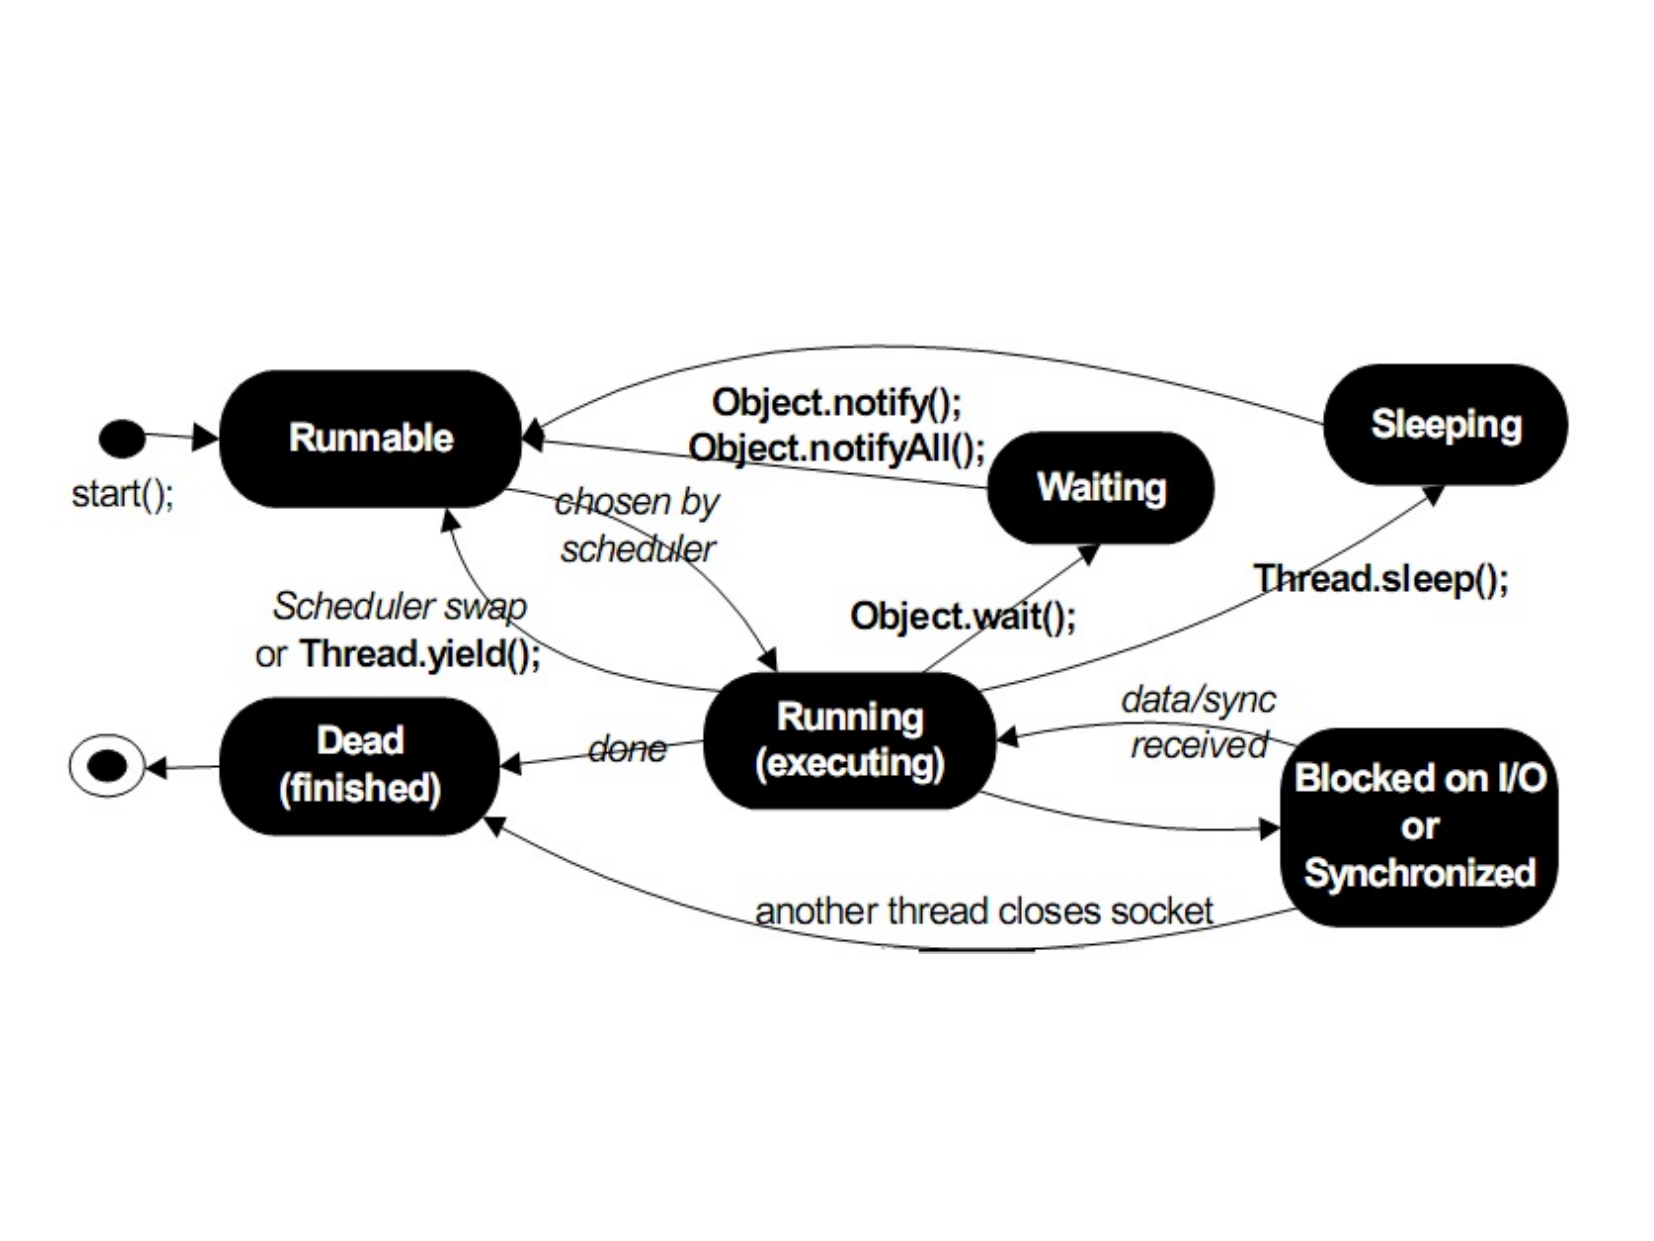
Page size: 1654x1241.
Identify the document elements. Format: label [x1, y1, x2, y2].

picture [42, 307, 1579, 954]
